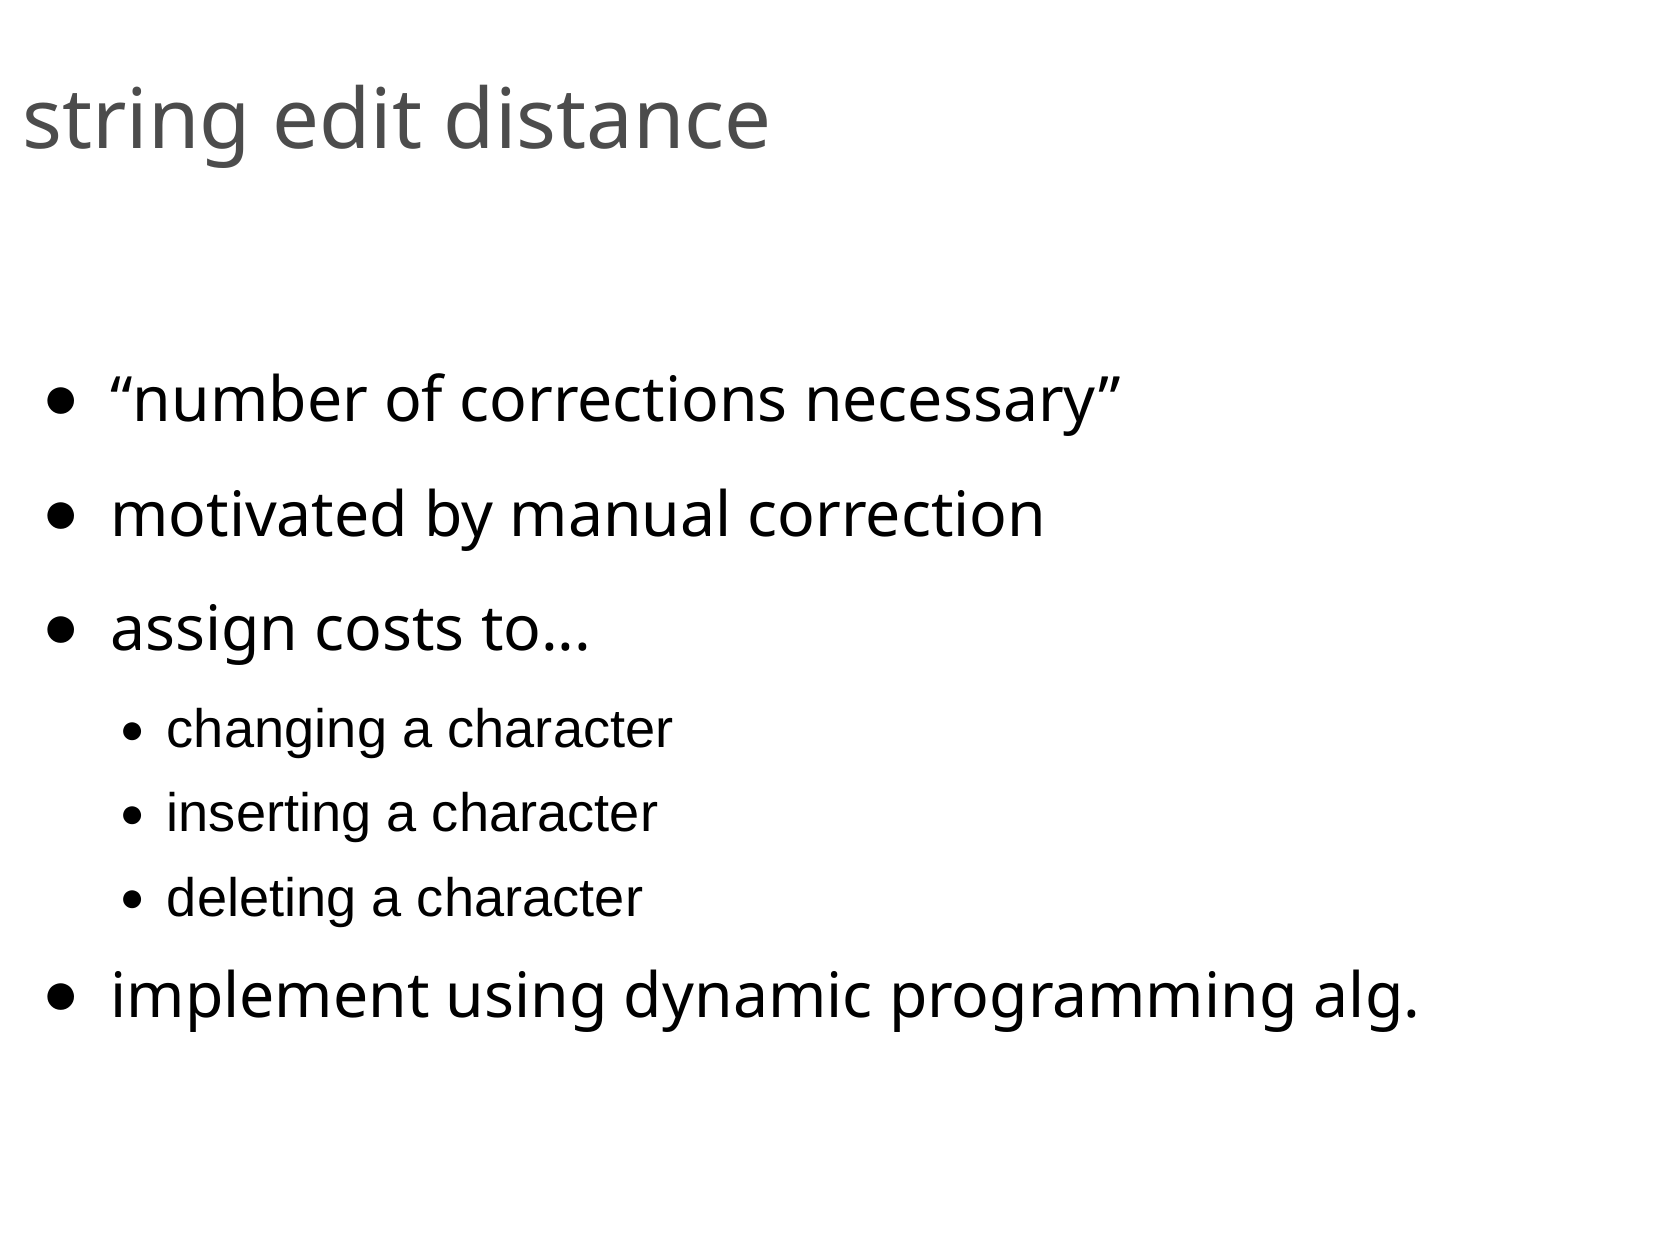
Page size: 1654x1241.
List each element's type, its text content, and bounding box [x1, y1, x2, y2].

title string edit distance [22, 19, 1654, 213]
list “number of corrections necessary” motivated by manual correction assign costs to... changing a character inserting a character deleting a character implement using dynamic programming alg. [25, 233, 1654, 1158]
